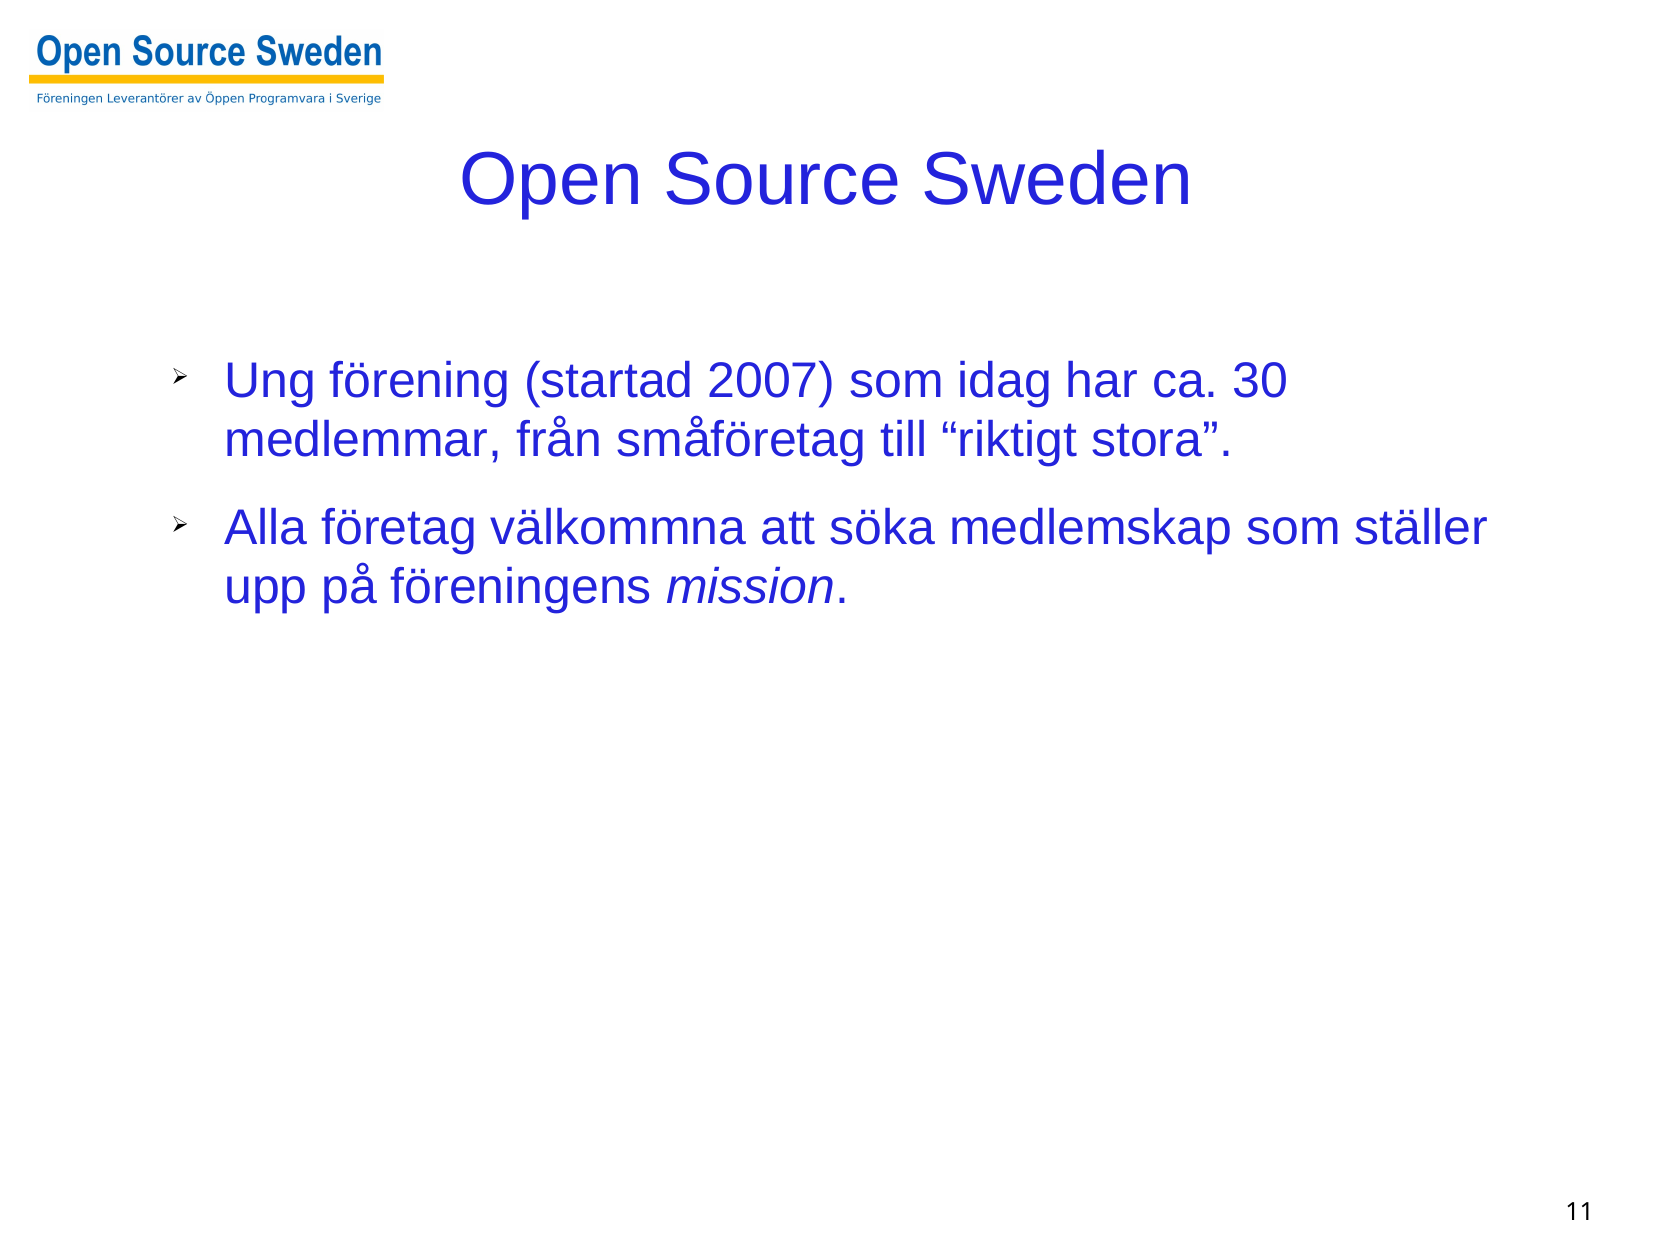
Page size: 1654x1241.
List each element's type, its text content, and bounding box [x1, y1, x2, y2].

title Open Source Sweden [82, 114, 1571, 243]
picture [29, 29, 384, 112]
list Ung förening (startad 2007) som idag har ca. 30 medlemmar, från småföretag till “riktigt stora”. Alla företag välkommna att söka medlemskap som ställer upp på föreningens mission. [153, 259, 1565, 1082]
